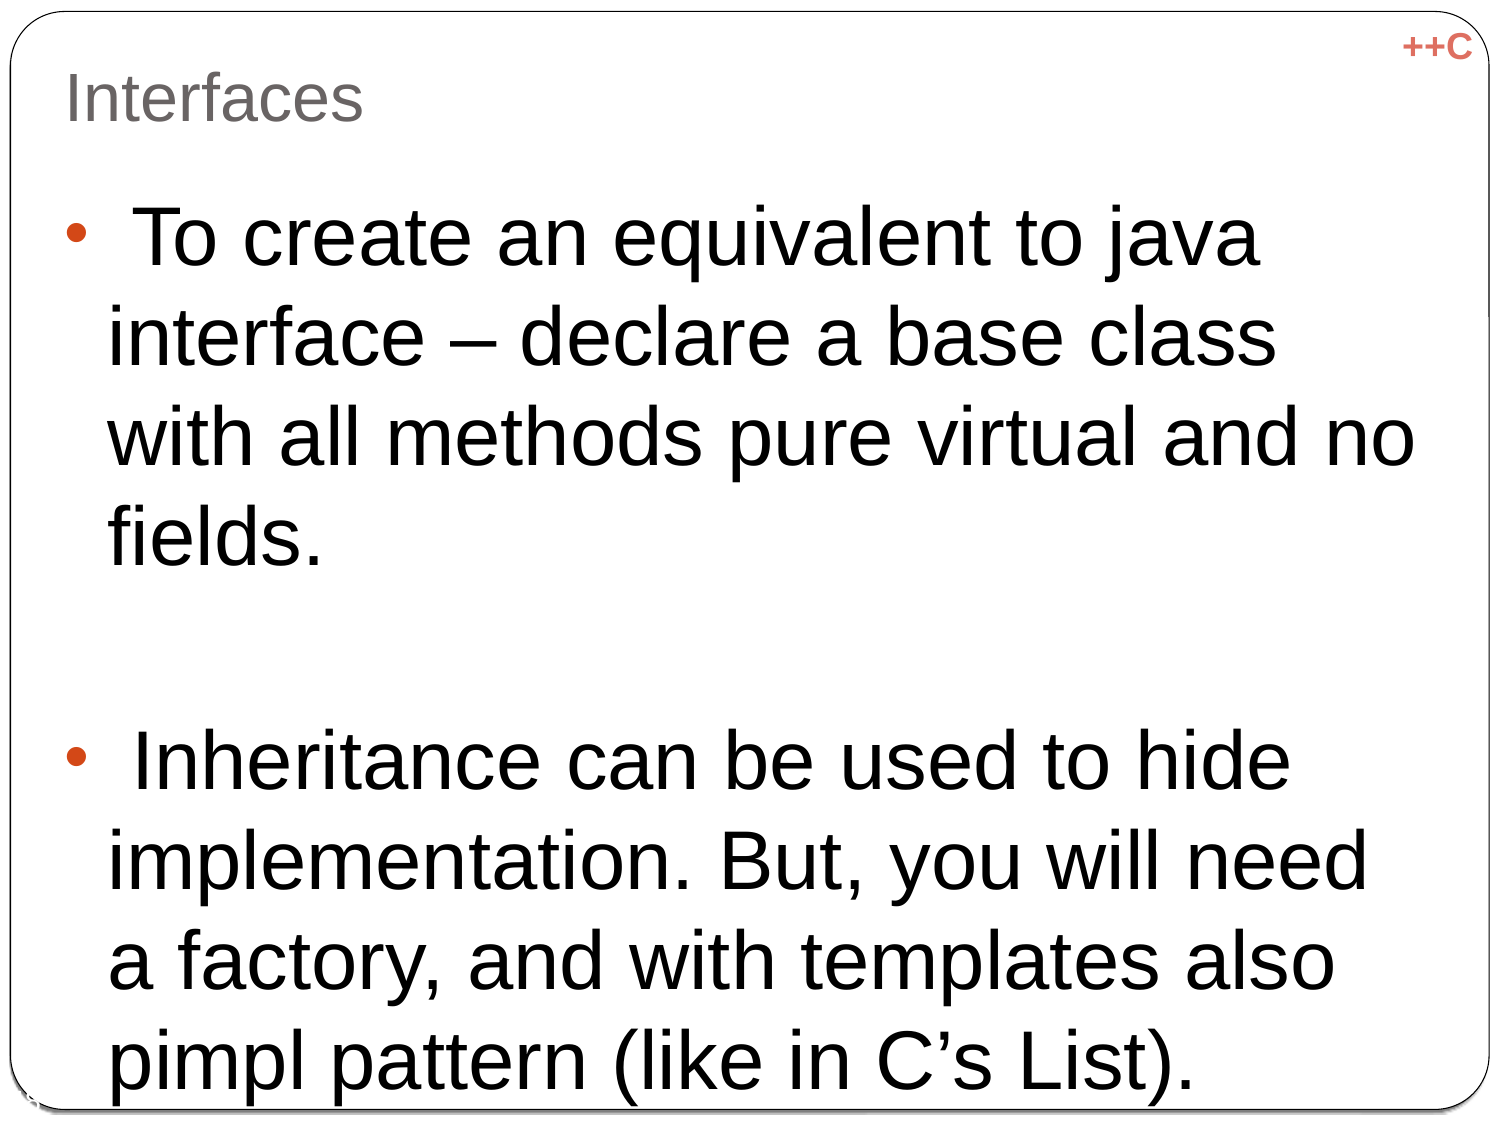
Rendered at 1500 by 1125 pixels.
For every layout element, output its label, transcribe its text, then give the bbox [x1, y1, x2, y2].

list To create an equivalent to java interface – declare a base class with all methods pure virtual and no fields. Inheritance can be used to hide implementation. But, you will need a factory, and with templates also pimpl pattern (like in C’s List). [50, 174, 1450, 1113]
slide_number <number> [0, 1074, 50, 1125]
title Interfaces [50, 45, 1450, 150]
